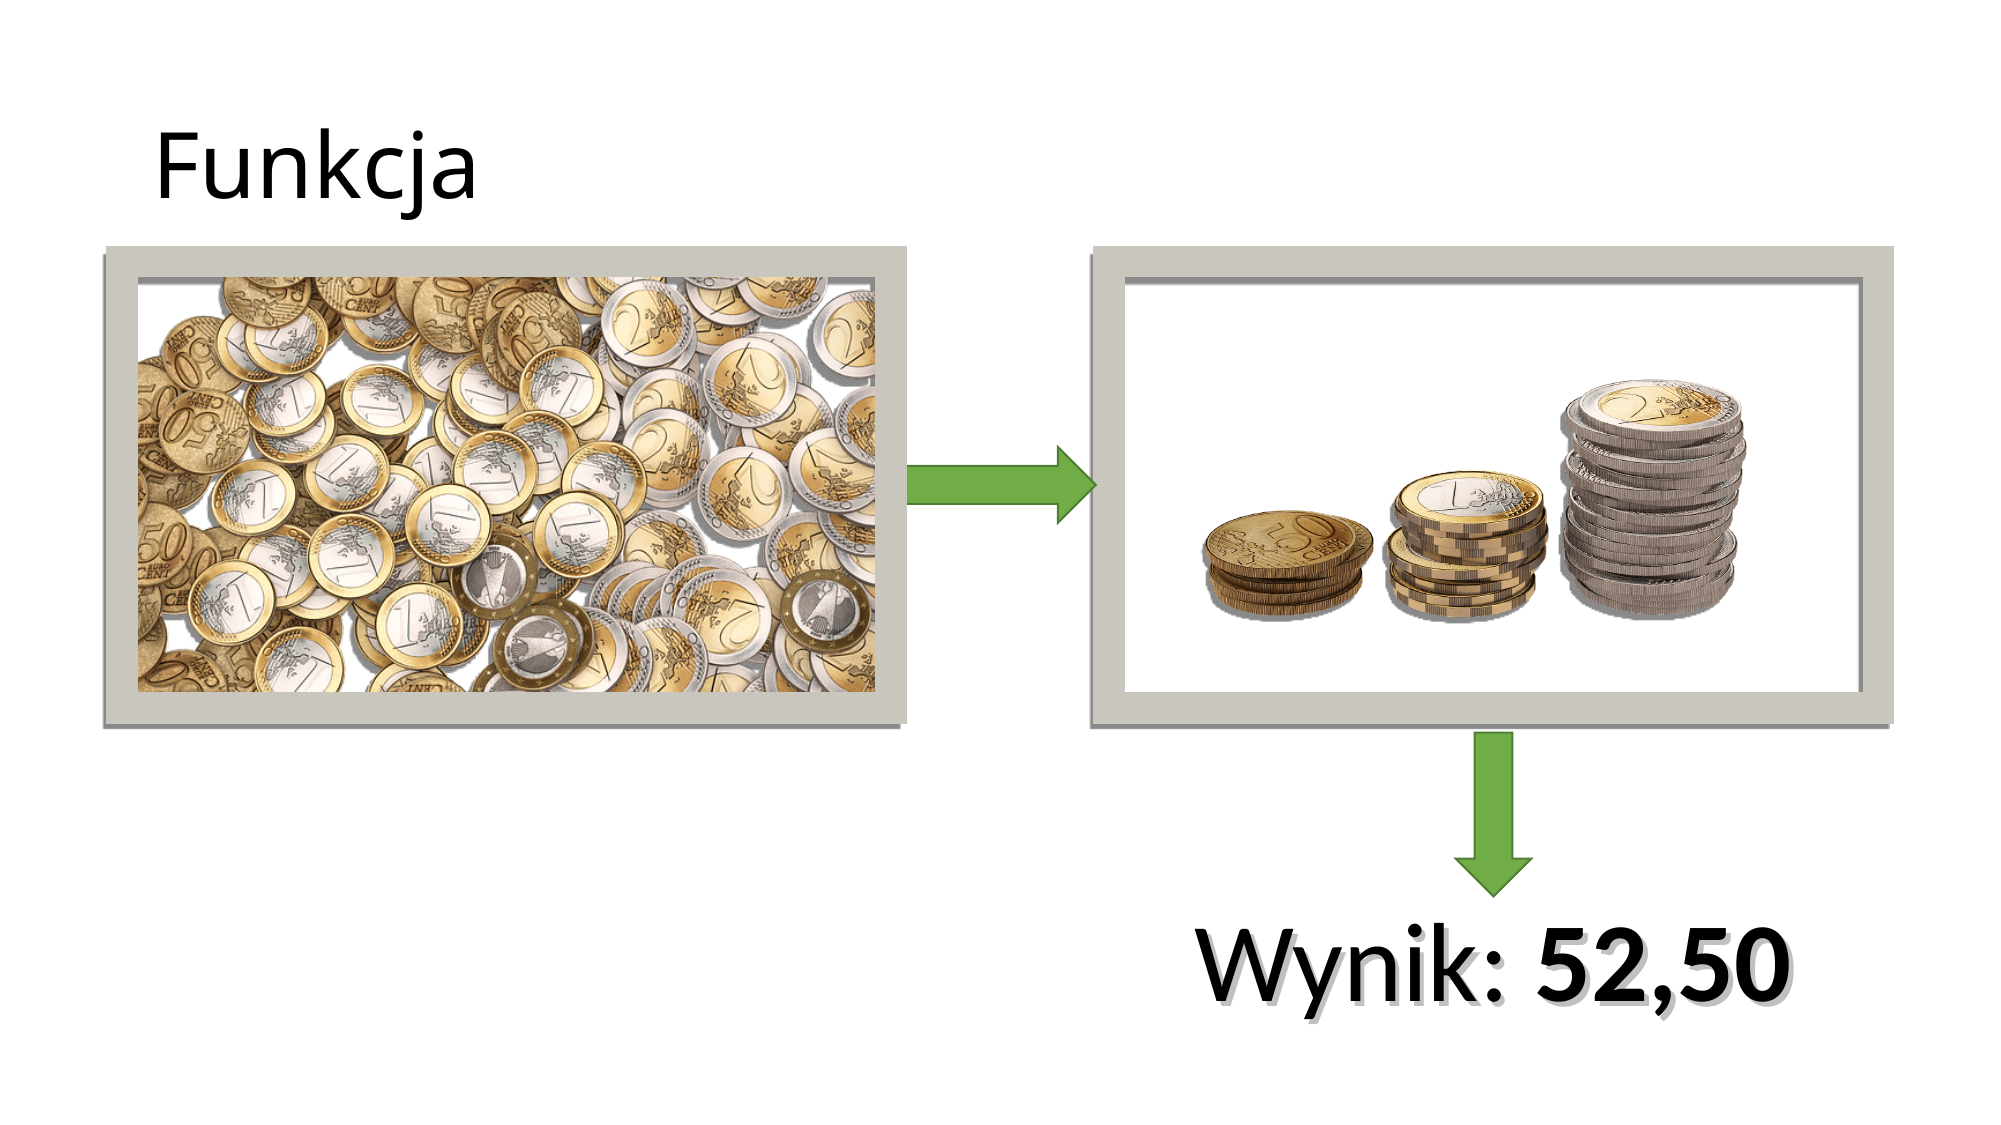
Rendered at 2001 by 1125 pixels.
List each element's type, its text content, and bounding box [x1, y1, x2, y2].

text_box [1455, 732, 1532, 882]
text_box [907, 447, 1096, 523]
title Funkcja [137, 59, 1863, 278]
picture [137, 277, 876, 693]
text_box Wynik: 52,50 [1180, 882, 1807, 1032]
picture [1124, 277, 1863, 693]
